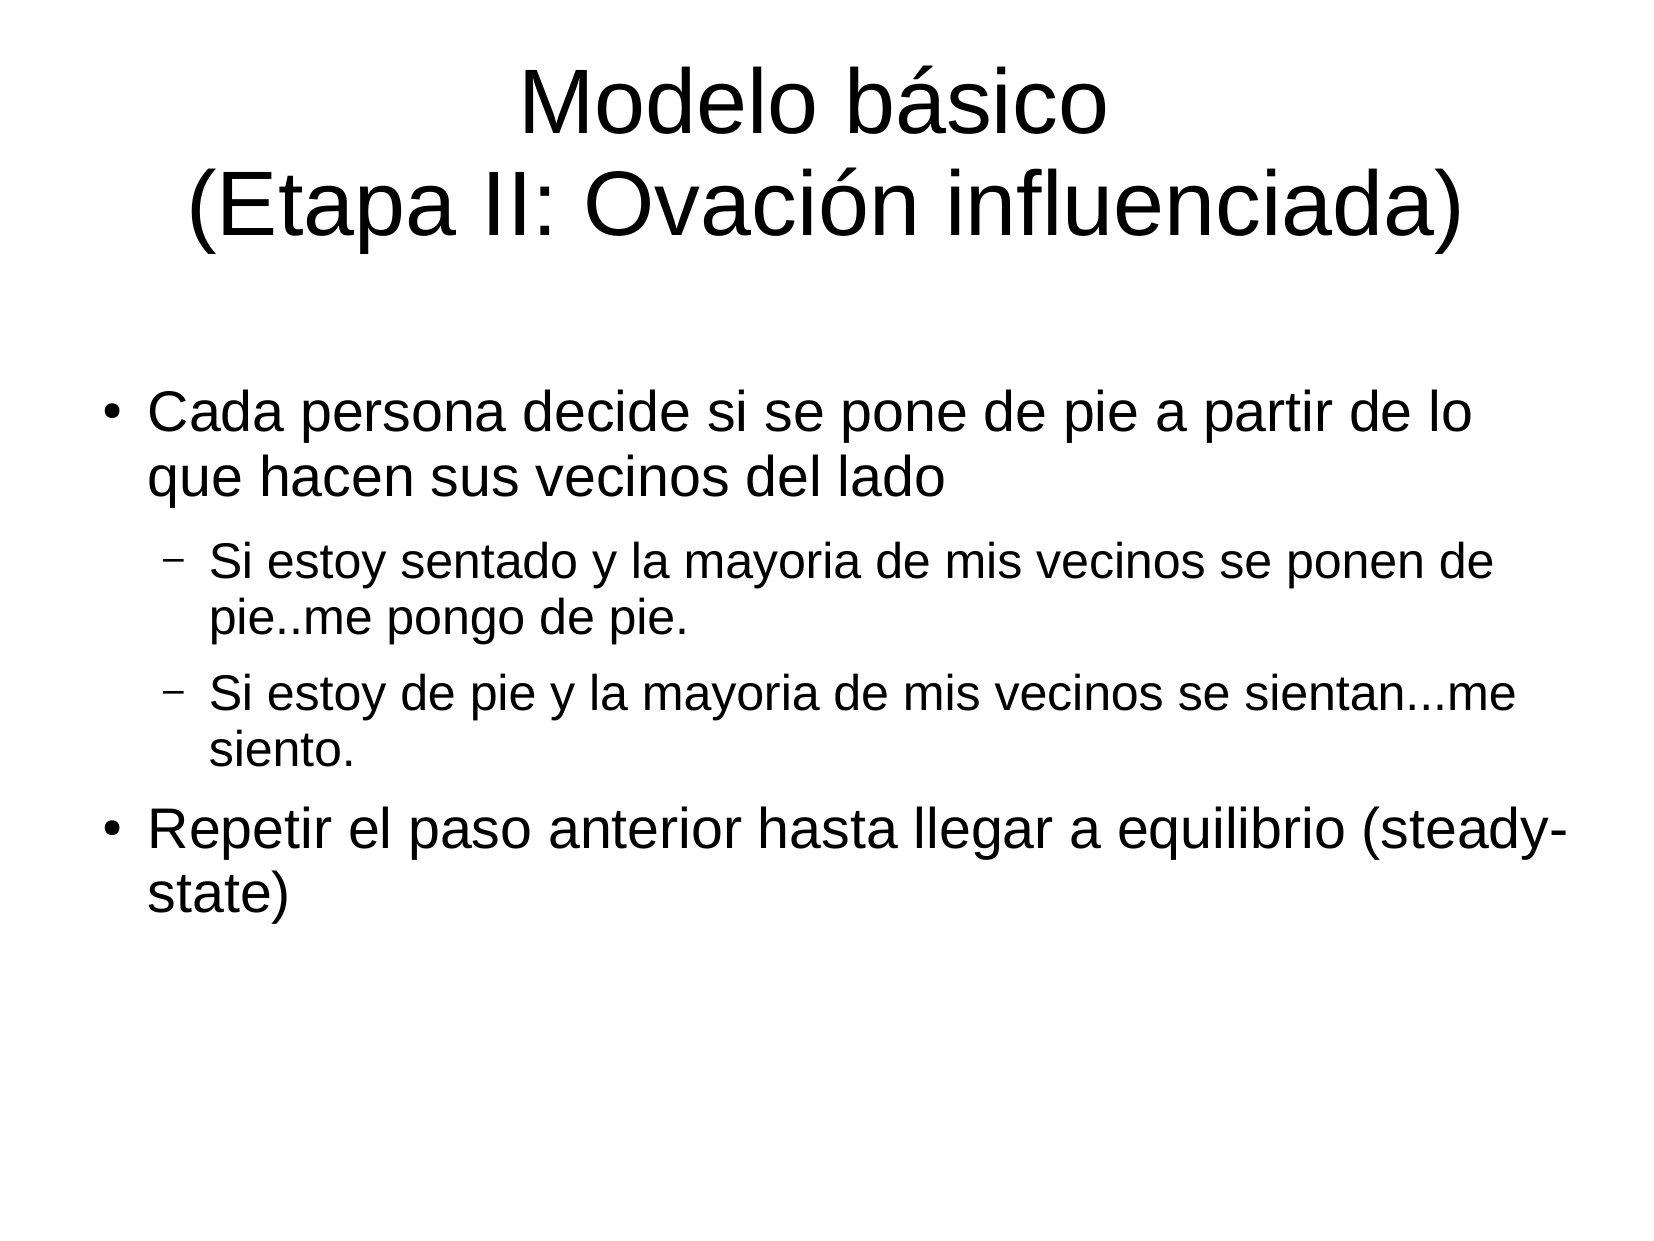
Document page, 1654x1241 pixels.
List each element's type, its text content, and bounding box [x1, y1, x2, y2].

title Modelo básico (Etapa II: Ovación influenciada) [82, 49, 1571, 257]
list Cada persona decide si se pone de pie a partir de lo que hacen sus vecinos del lado Si estoy sentado y la mayoria de mis vecinos se ponen de pie..me pongo de pie. Si estoy de pie y la mayoria de mis vecinos se sientan...me siento. Repetir el paso anterior hasta llegar a equilibrio (steady-state) [86, 380, 1576, 931]
